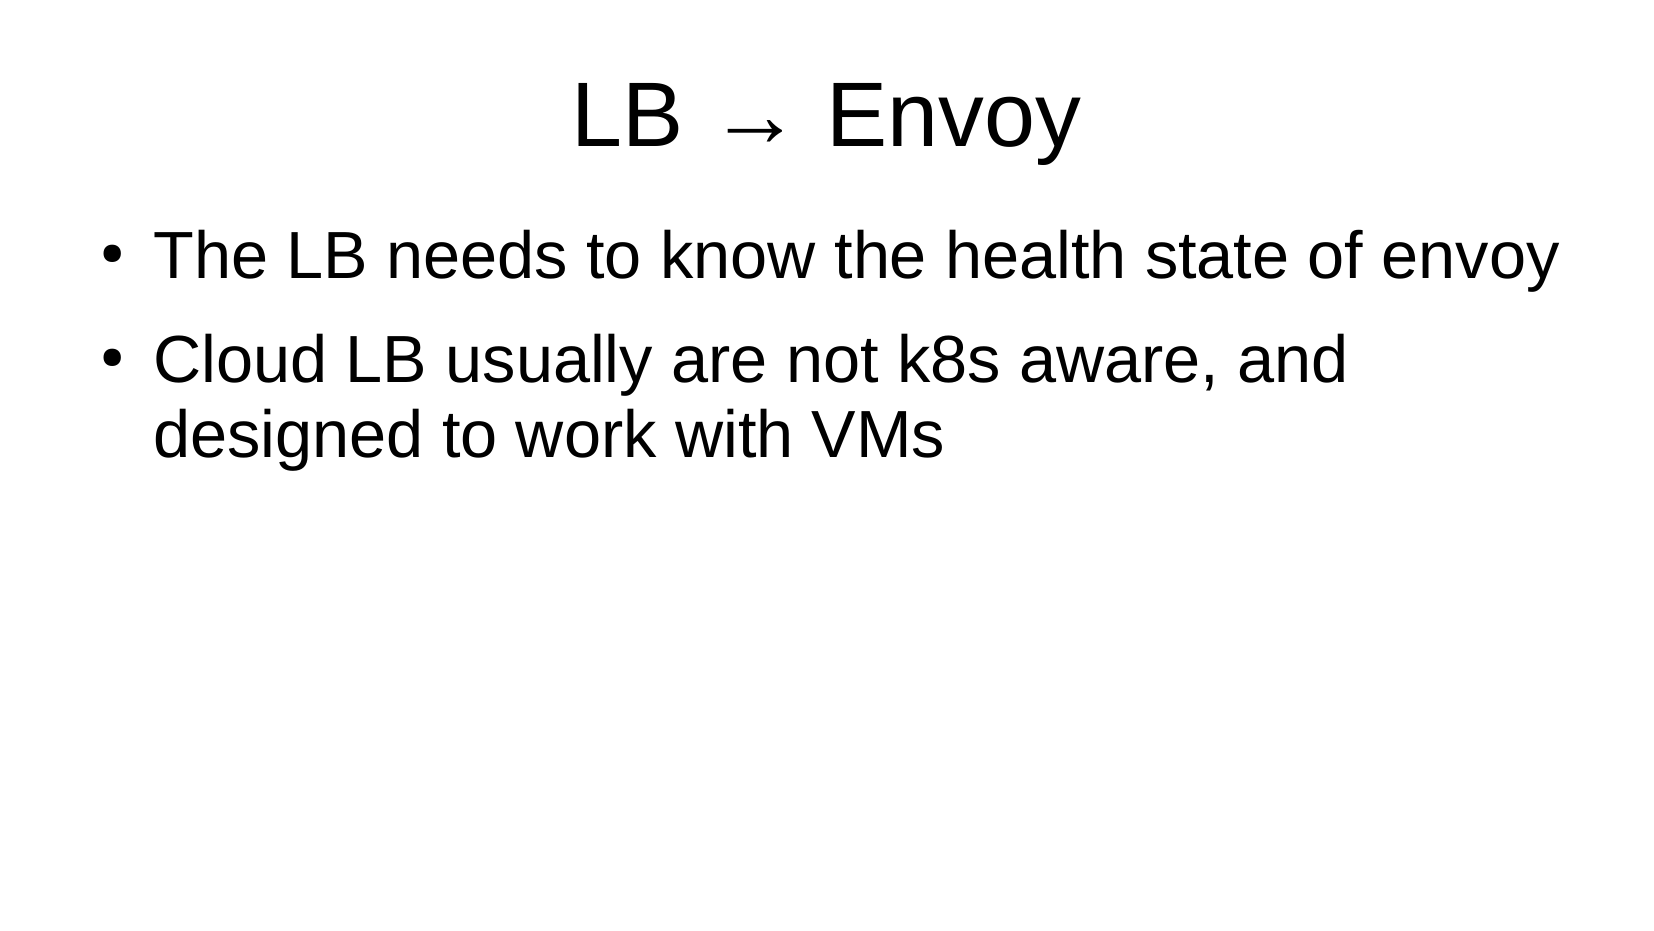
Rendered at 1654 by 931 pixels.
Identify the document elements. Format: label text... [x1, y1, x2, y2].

list The LB needs to know the health state of envoy Cloud LB usually are not k8s aware, and designed to work with VMs [82, 217, 1571, 758]
title LB → Envoy [82, 37, 1571, 193]
